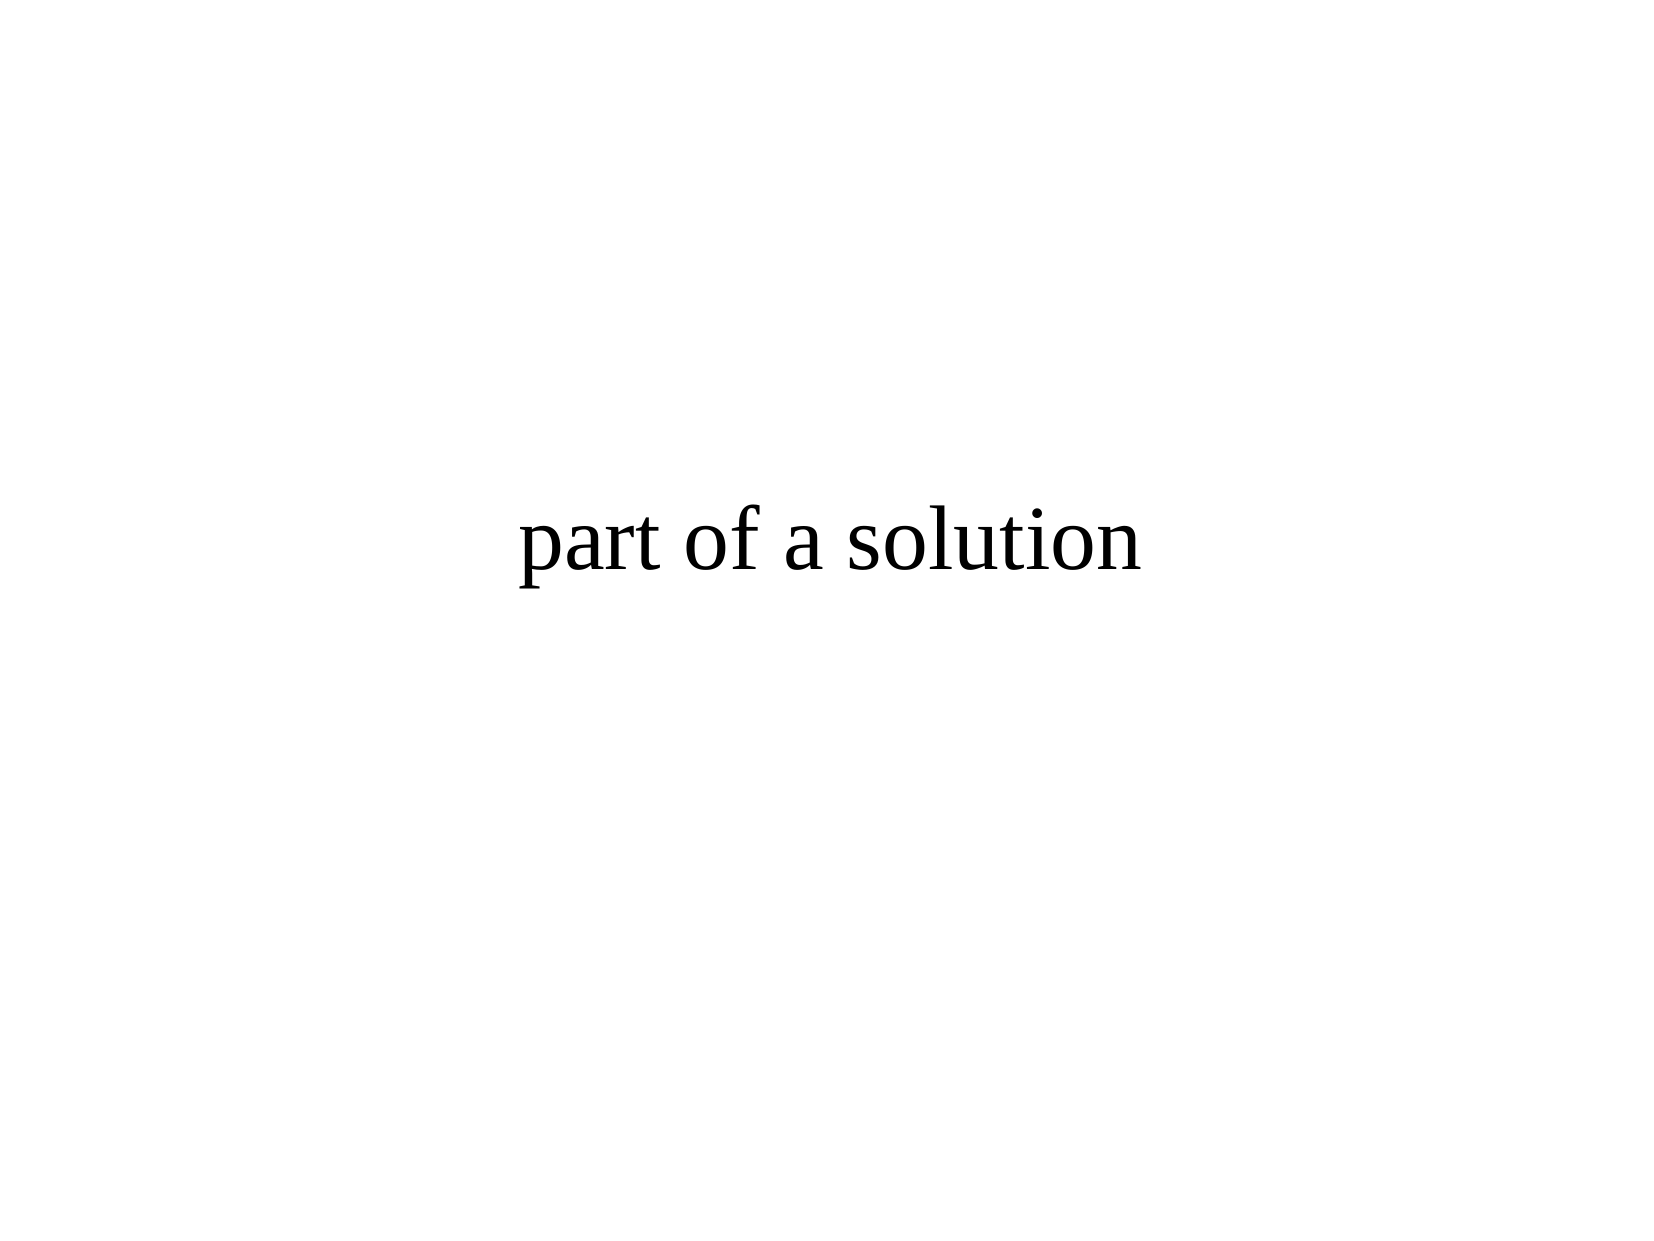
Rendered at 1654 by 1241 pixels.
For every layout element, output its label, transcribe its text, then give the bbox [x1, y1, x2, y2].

title part of a solution [86, 435, 1576, 643]
